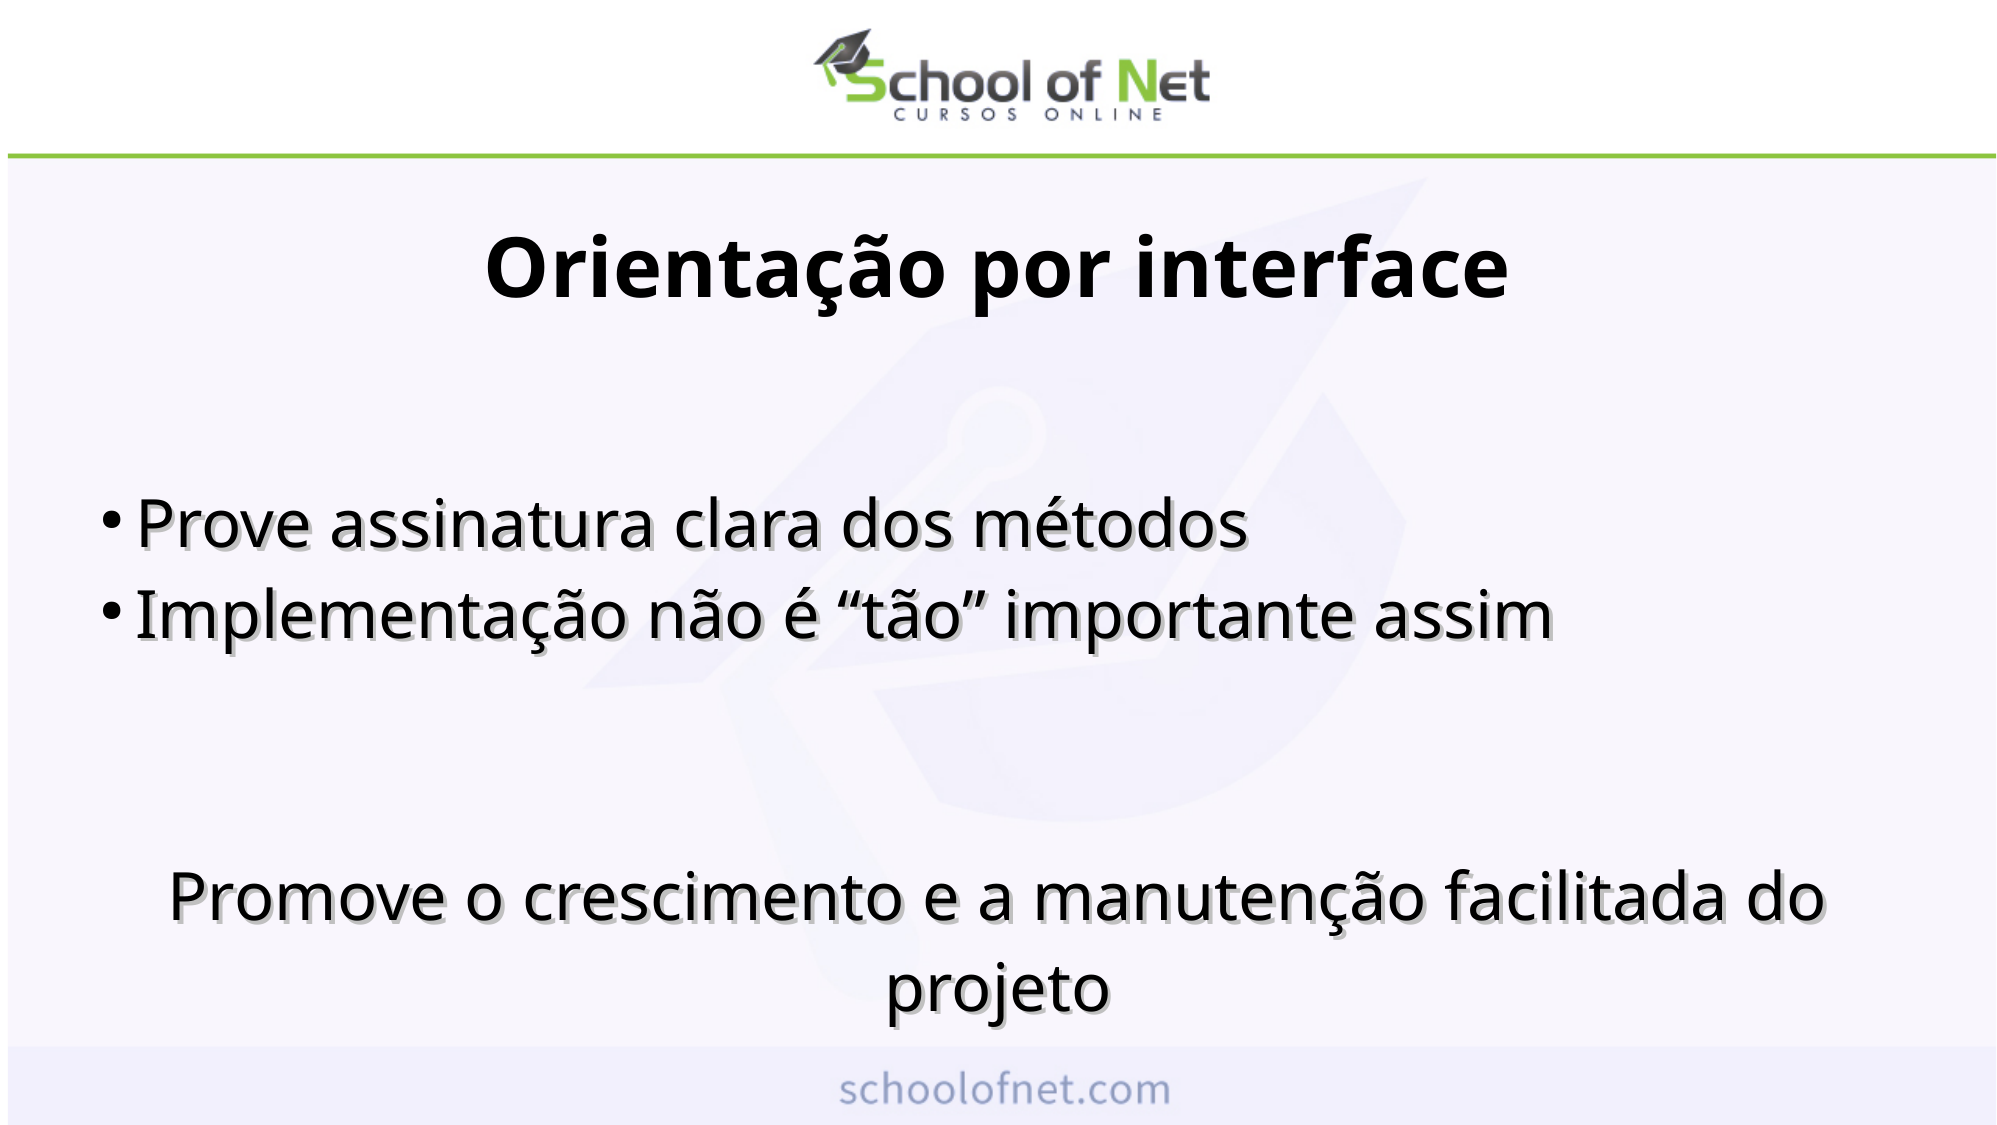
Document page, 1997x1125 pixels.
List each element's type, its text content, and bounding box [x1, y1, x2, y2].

title Orientação por interface [99, 171, 1897, 342]
text_box Promove o crescimento e a manutenção facilitada do projeto [99, 838, 1897, 1042]
picture [7, 5, 1997, 1125]
subtitle Prove assinatura clara dos métodos Implementação não é “tão” importante assim [99, 342, 1897, 792]
